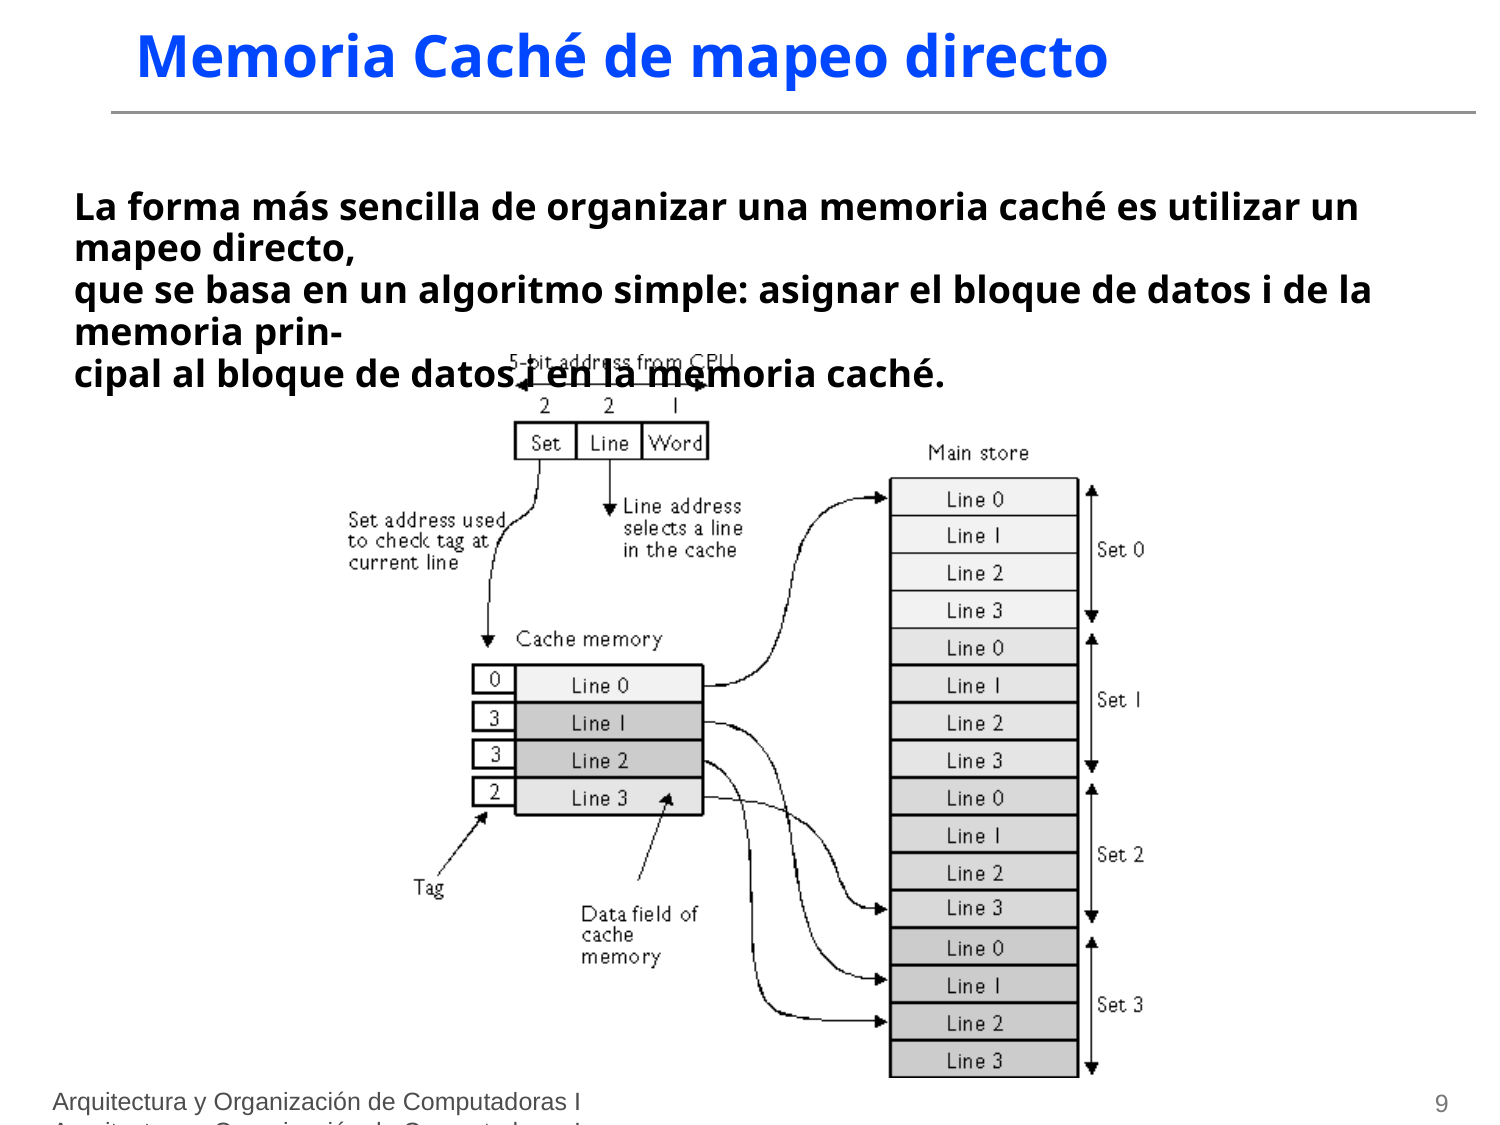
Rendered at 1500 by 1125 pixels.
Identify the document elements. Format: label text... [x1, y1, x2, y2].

text_box La forma más sencilla de organizar una memoria caché es utilizar un mapeo directo, que se basa en un algoritmo simple: asignar el bloque de datos i de la memoria prin- cipal al bloque de datos i en la memoria caché. [59, 134, 1477, 1125]
picture [325, 354, 1172, 1078]
title Memoria Caché de mapeo directo [125, 24, 1271, 104]
